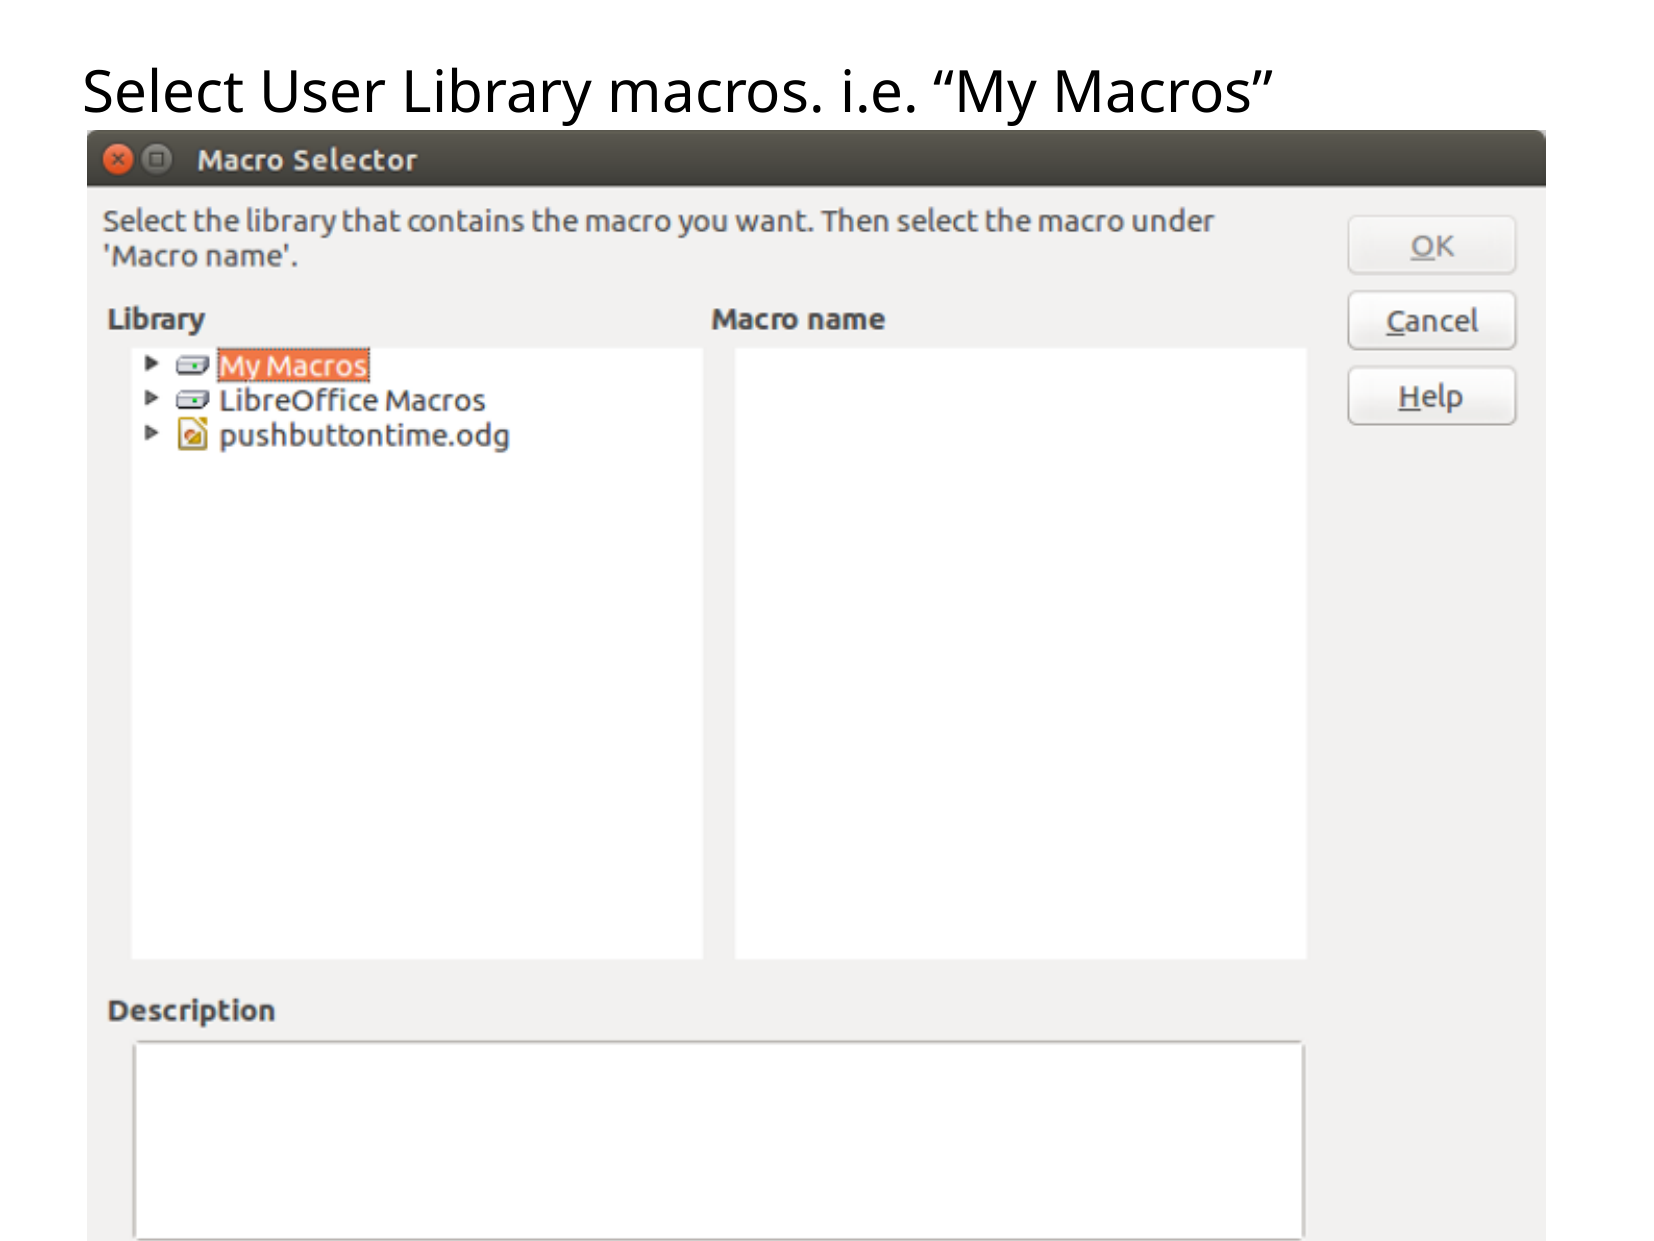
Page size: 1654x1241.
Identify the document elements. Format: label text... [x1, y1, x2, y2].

picture [87, 130, 1546, 1241]
title Select User Library macros. i.e. “My Macros” [82, 49, 1571, 130]
